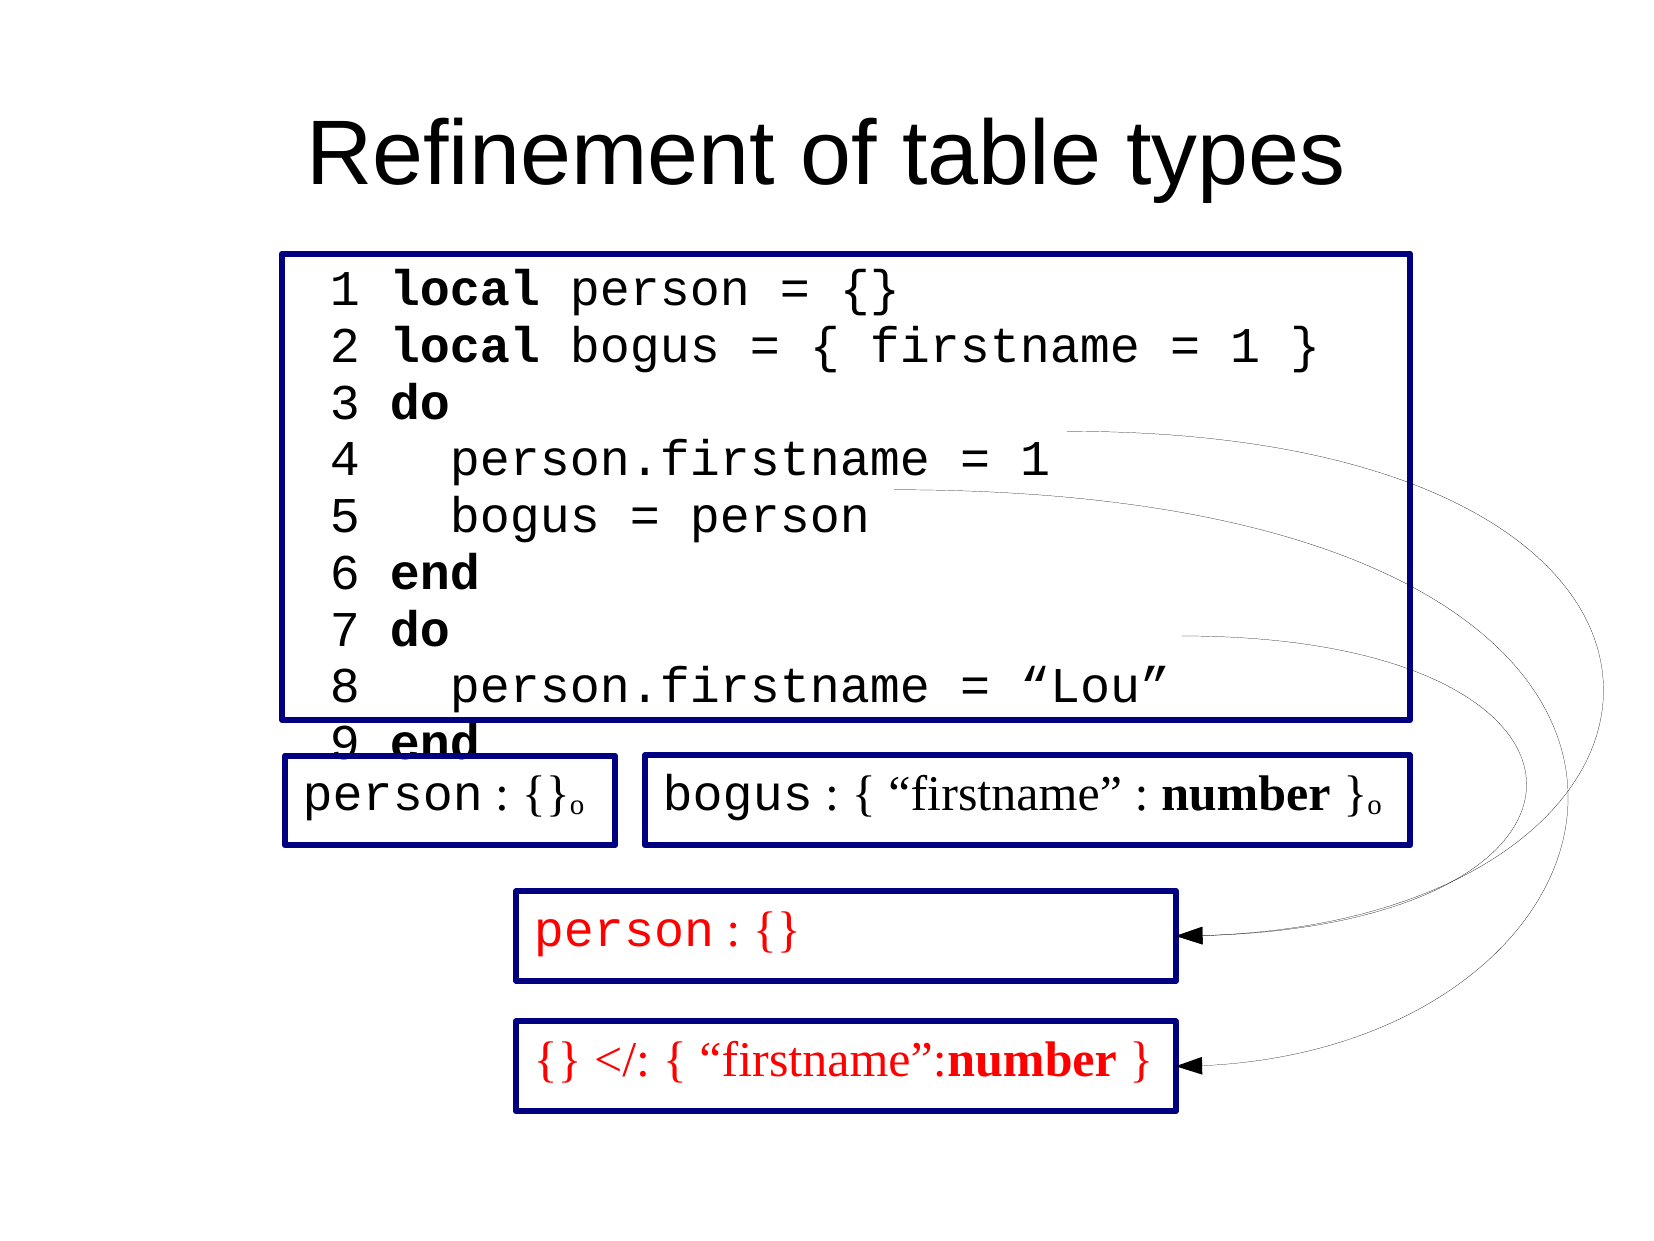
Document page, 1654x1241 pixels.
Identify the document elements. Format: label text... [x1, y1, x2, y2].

text_box person : {}o [285, 755, 616, 846]
text_box bogus : { “firstname” : number }o [645, 755, 1411, 846]
text_box person : {} [516, 891, 1176, 981]
text_box 1 local person = {} 2 local bogus = { firstname = 1 } 3 do 4 person.firstname = 1 5 bogus = person 6 end 7 do 8 person.firstname = “Lou” 9 end [282, 253, 1411, 721]
text_box {} </: { “firstname”:number } [515, 1021, 1176, 1112]
title Refinement of table types [82, 49, 1571, 257]
